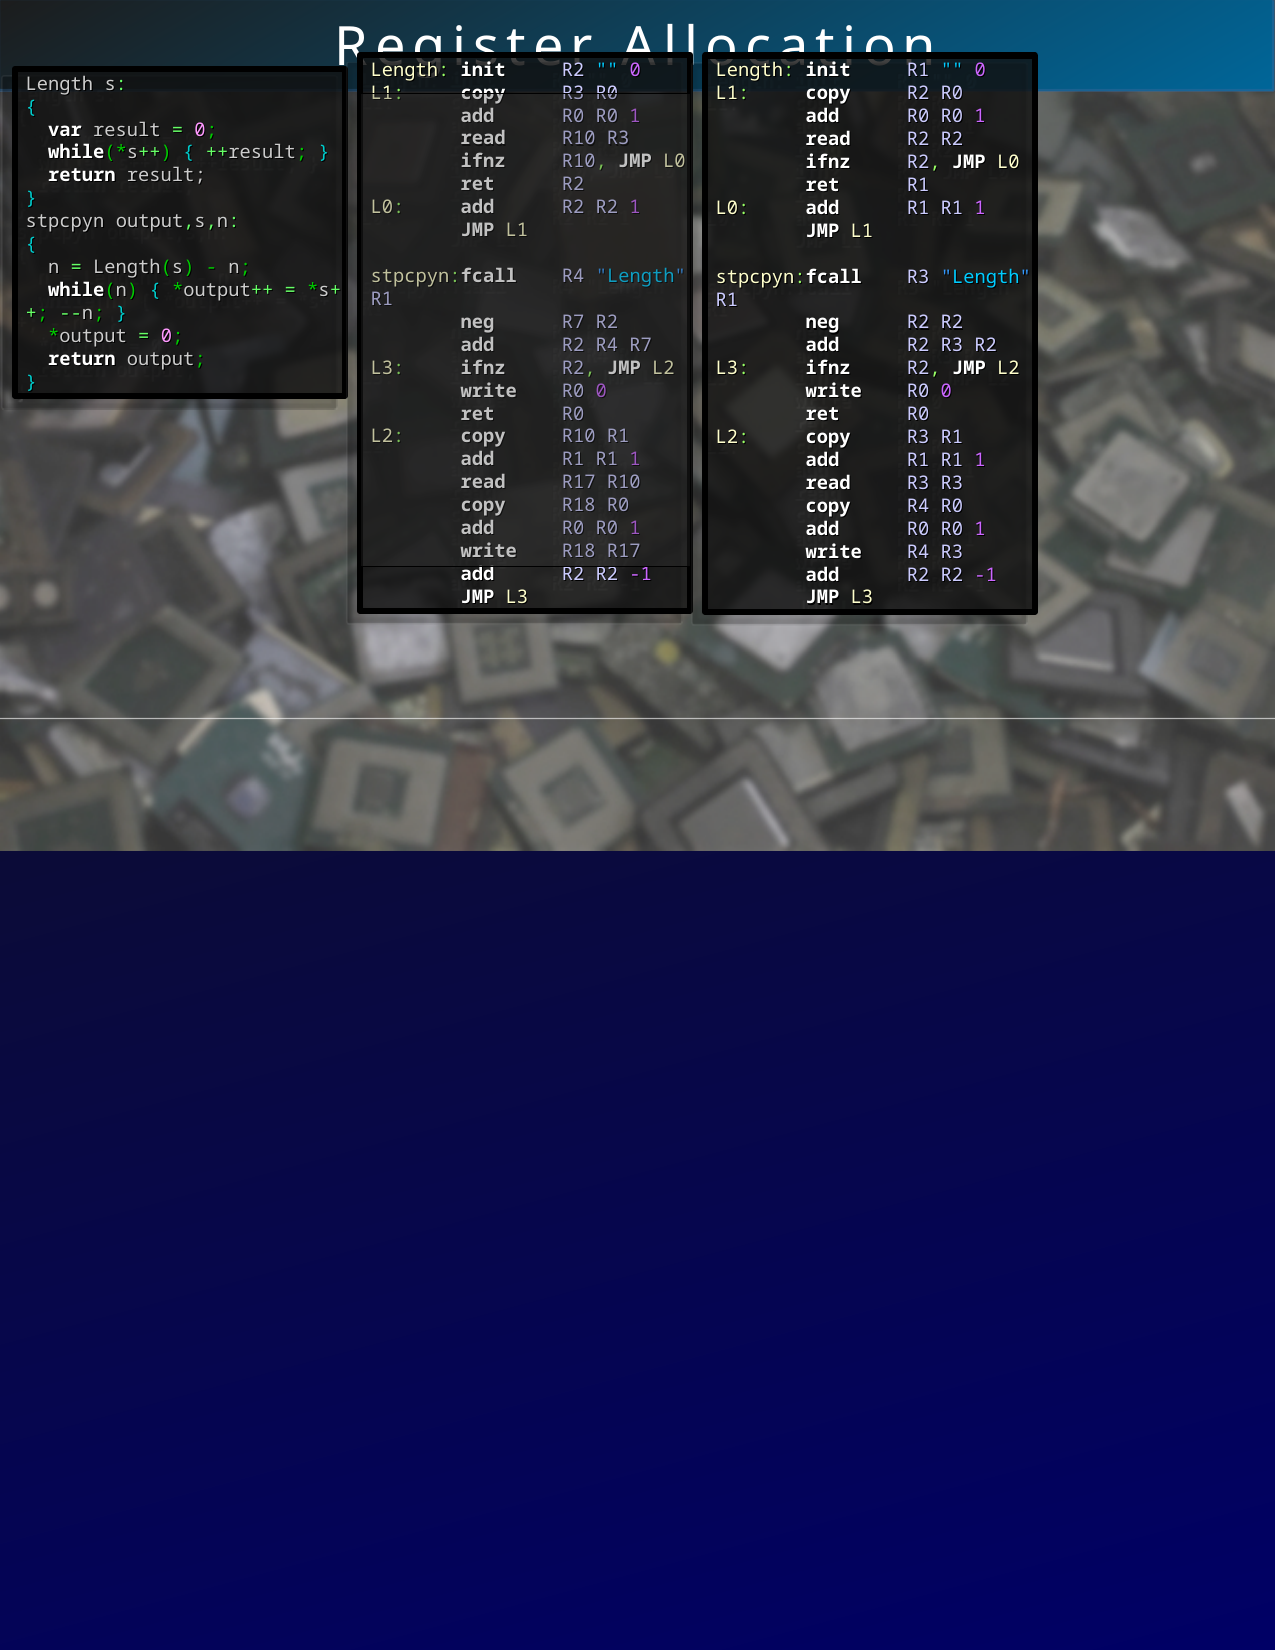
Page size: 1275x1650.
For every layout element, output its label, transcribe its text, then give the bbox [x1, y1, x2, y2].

text_box [360, 93, 691, 567]
text_box Length s: { var result = 0; while(*s++) { ++result; } return result; } stpcpyn output,s,n: { n = Length(s) - n; while(n) { *output++ = *s++; --n; } *output = 0; return output; } [15, 97, 346, 368]
text_box Length: init R1 "" 0 L1: copy R2 R0 add R0 R0 1 read R2 R2 ifnz R2, JMP L0 ret R1 L0: add R1 R1 1 JMP L1 stpcpyn:fcall R3 "Length" R1 neg R2 R2 add R2 R3 R2 L3: ifnz R2, JMP L2 write R0 0 ret R0 L2: copy R3 R1 add R1 R1 1 read R3 R3 copy R4 R0 add R0 R0 1 write R4 R3 add R2 R2 -1 JMP L3 [705, 97, 1036, 571]
text_box Register Allocation [0, 0, 1274, 80]
picture [0, 720, 1275, 851]
picture [0, 92, 1275, 717]
